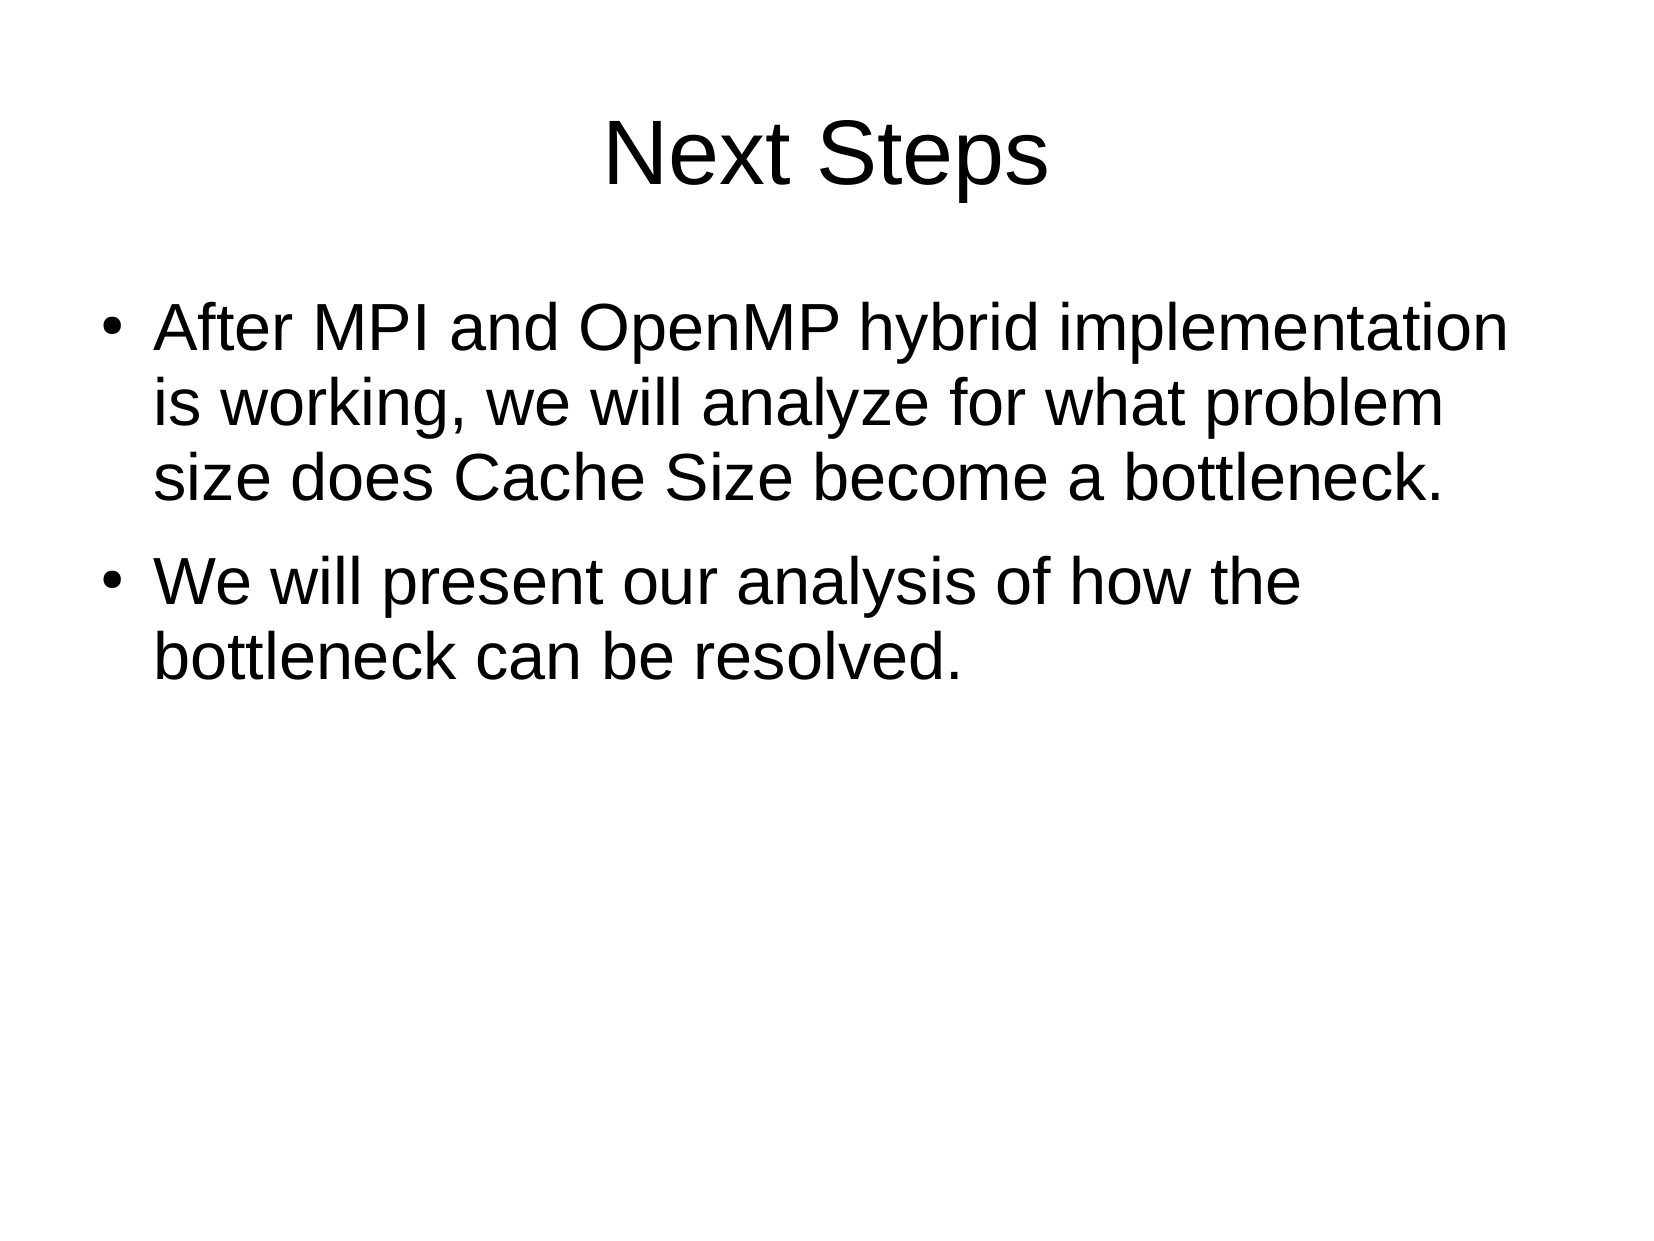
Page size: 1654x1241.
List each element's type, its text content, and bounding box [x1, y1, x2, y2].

title Next Steps [82, 49, 1571, 257]
list After MPI and OpenMP hybrid implementation is working, we will analyze for what problem size does Cache Size become a bottleneck. We will present our analysis of how the bottleneck can be resolved. [82, 290, 1571, 1010]
